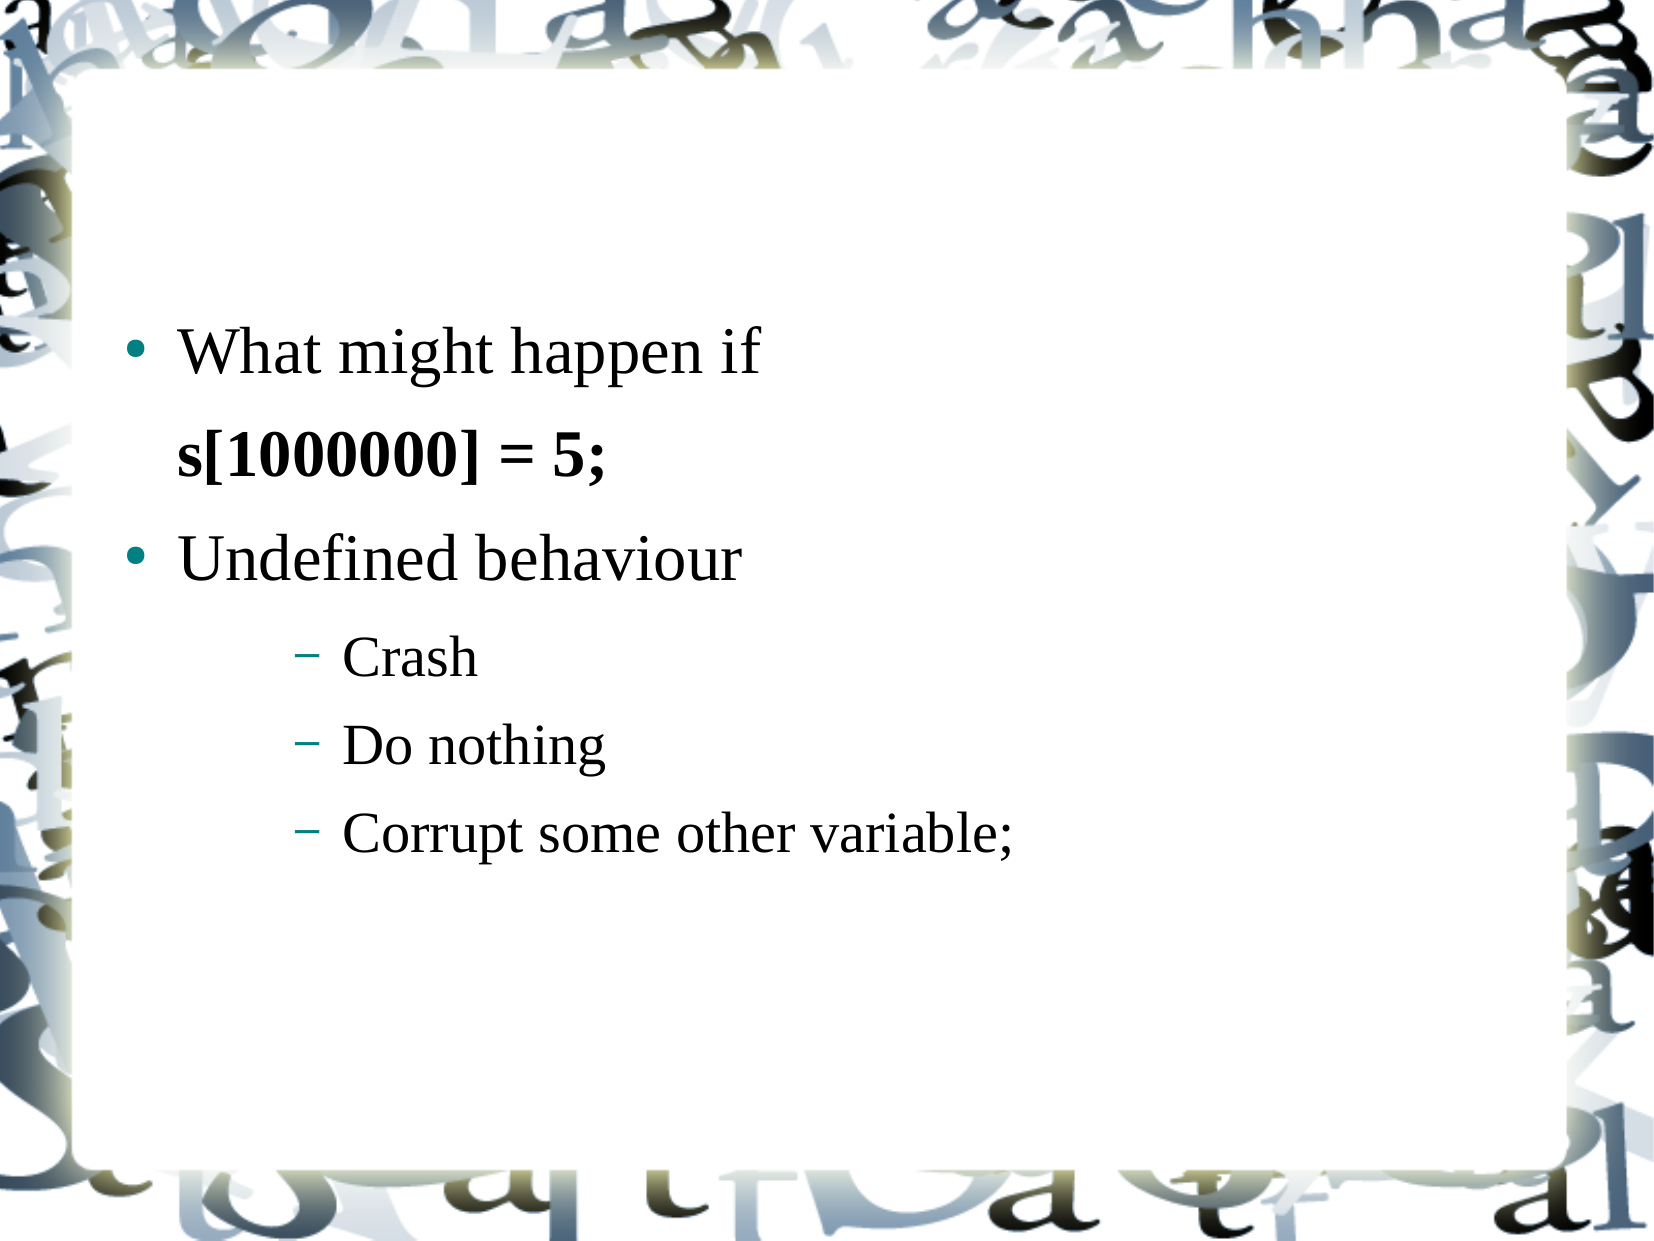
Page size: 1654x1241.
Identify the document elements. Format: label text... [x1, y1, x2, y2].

picture [0, 0, 1654, 1241]
list What might happen if s[1000000] = 5; Undefined behaviour Crash Do nothing Corrupt some other variable; [106, 313, 1530, 1118]
